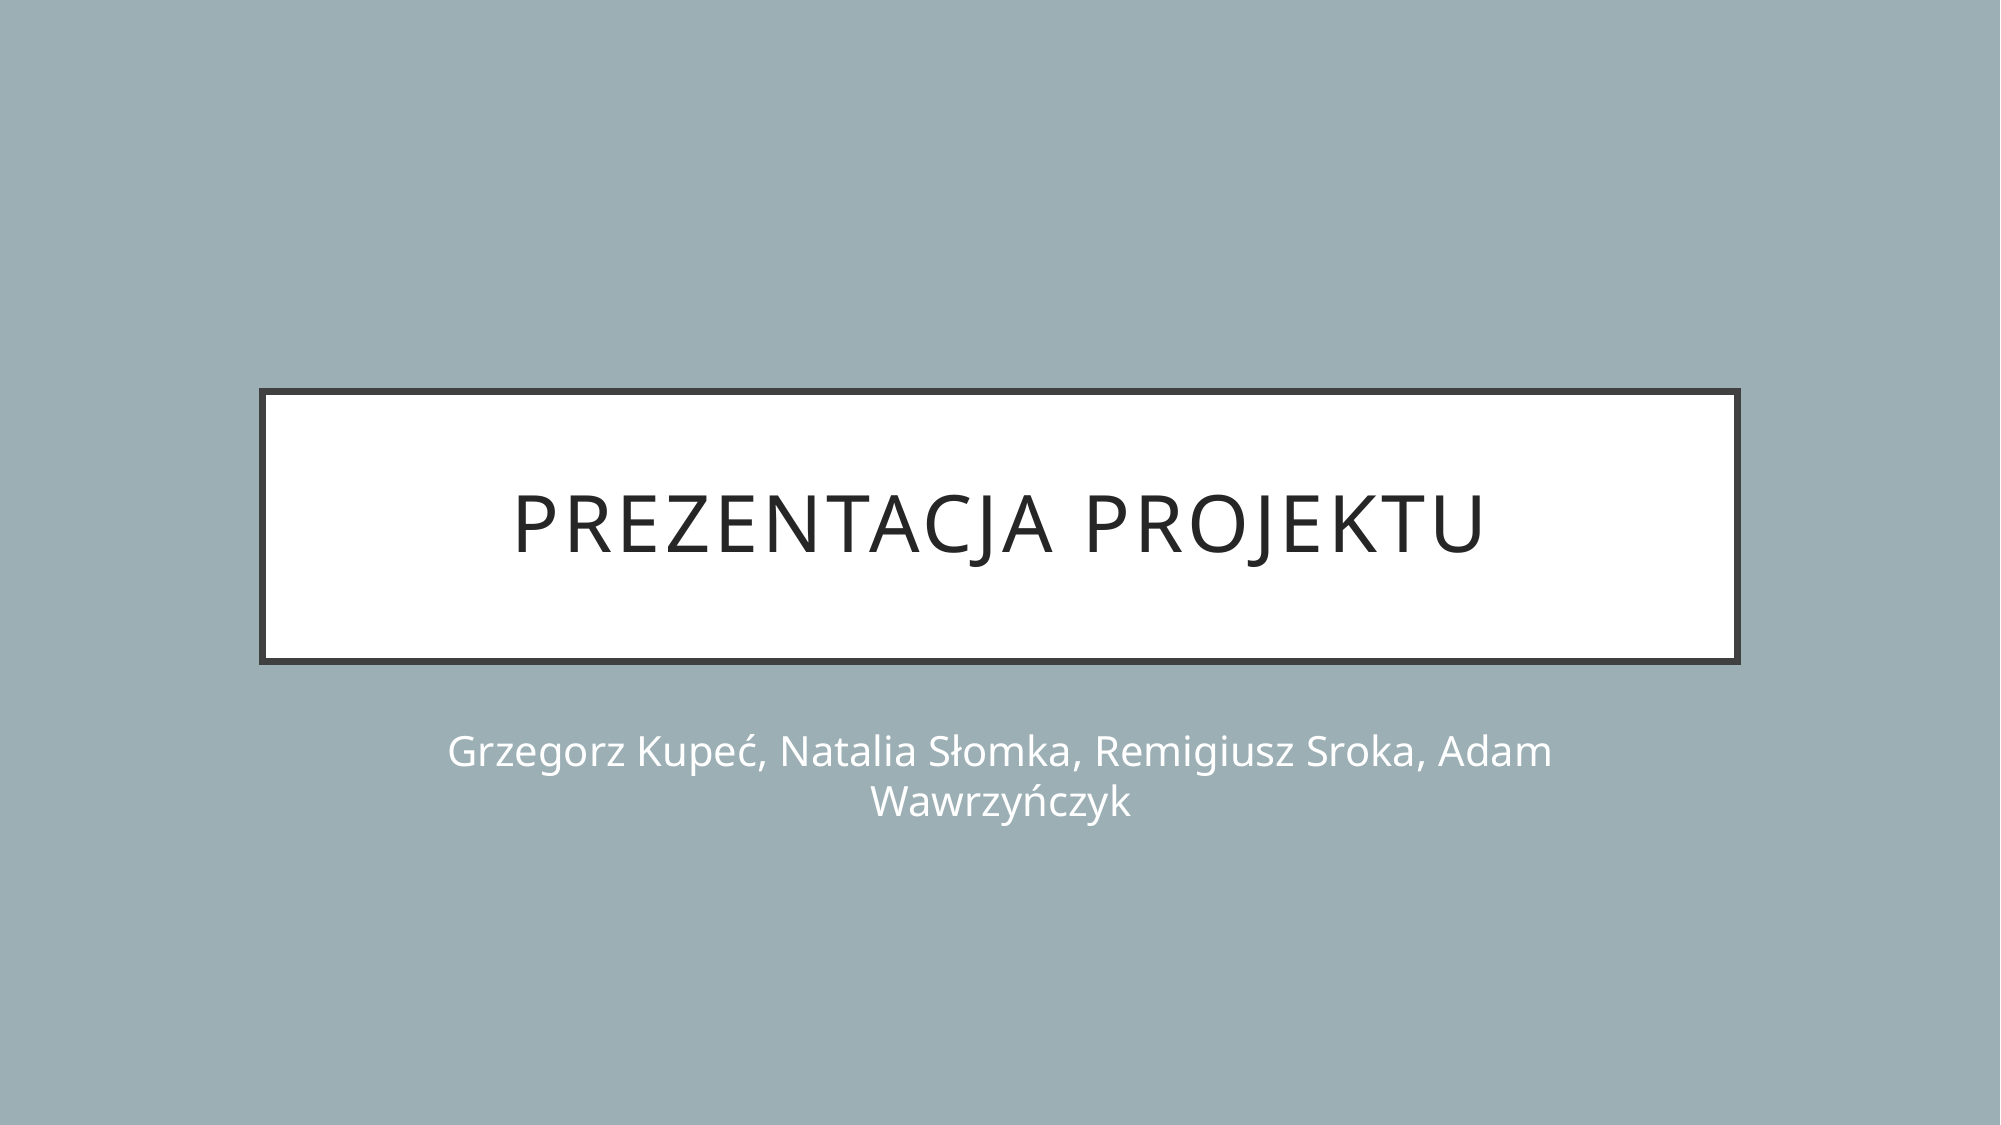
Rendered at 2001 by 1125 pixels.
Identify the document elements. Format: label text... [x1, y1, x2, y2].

subtitle Grzegorz Kupeć, Natalia Słomka, Remigiusz Sroka, Adam Wawrzyńczyk [375, 716, 1626, 921]
title Prezentacja Projektu [262, 391, 1738, 662]
